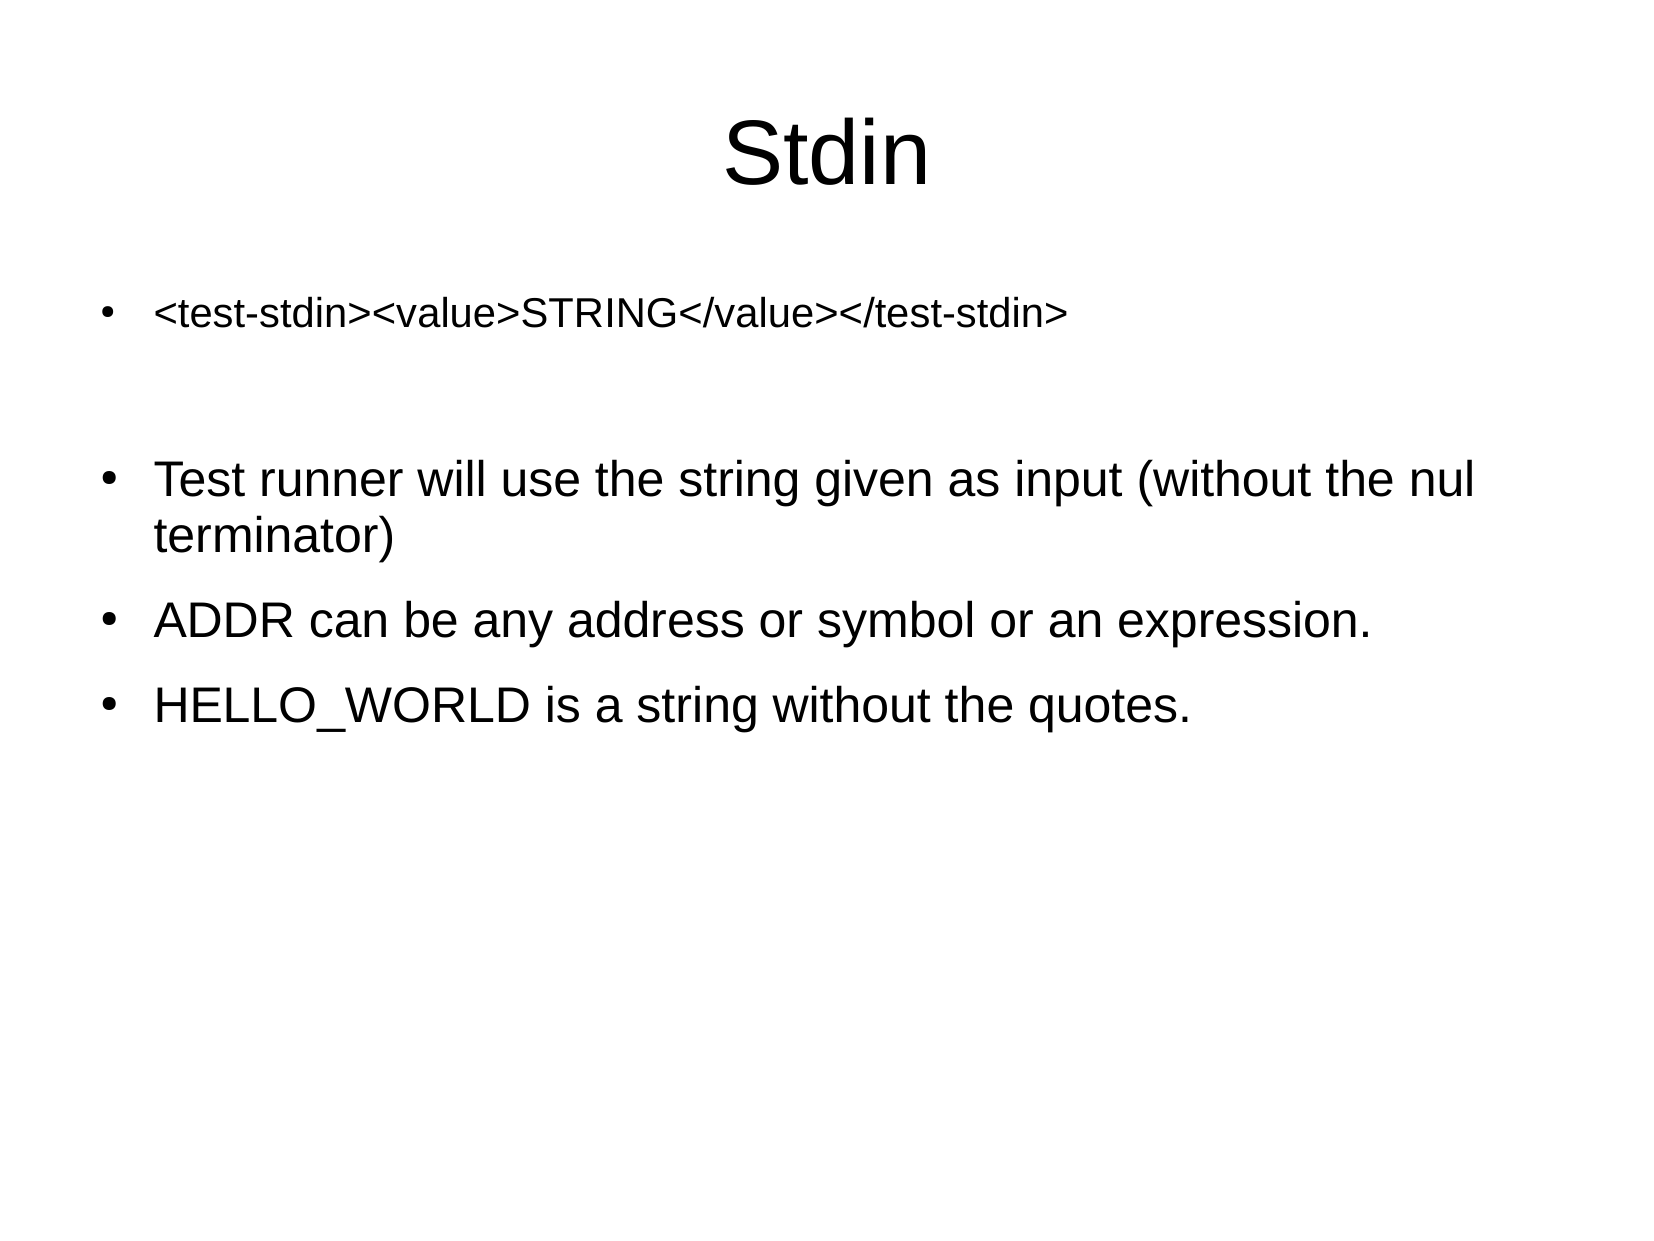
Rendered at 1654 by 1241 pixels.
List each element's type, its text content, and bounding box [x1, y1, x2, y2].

list <test-stdin><value>STRING</value></test-stdin> Test runner will use the string given as input (without the nul terminator) ADDR can be any address or symbol or an expression. HELLO_WORLD is a string without the quotes. [82, 290, 1571, 1010]
title Stdin [82, 49, 1571, 257]
